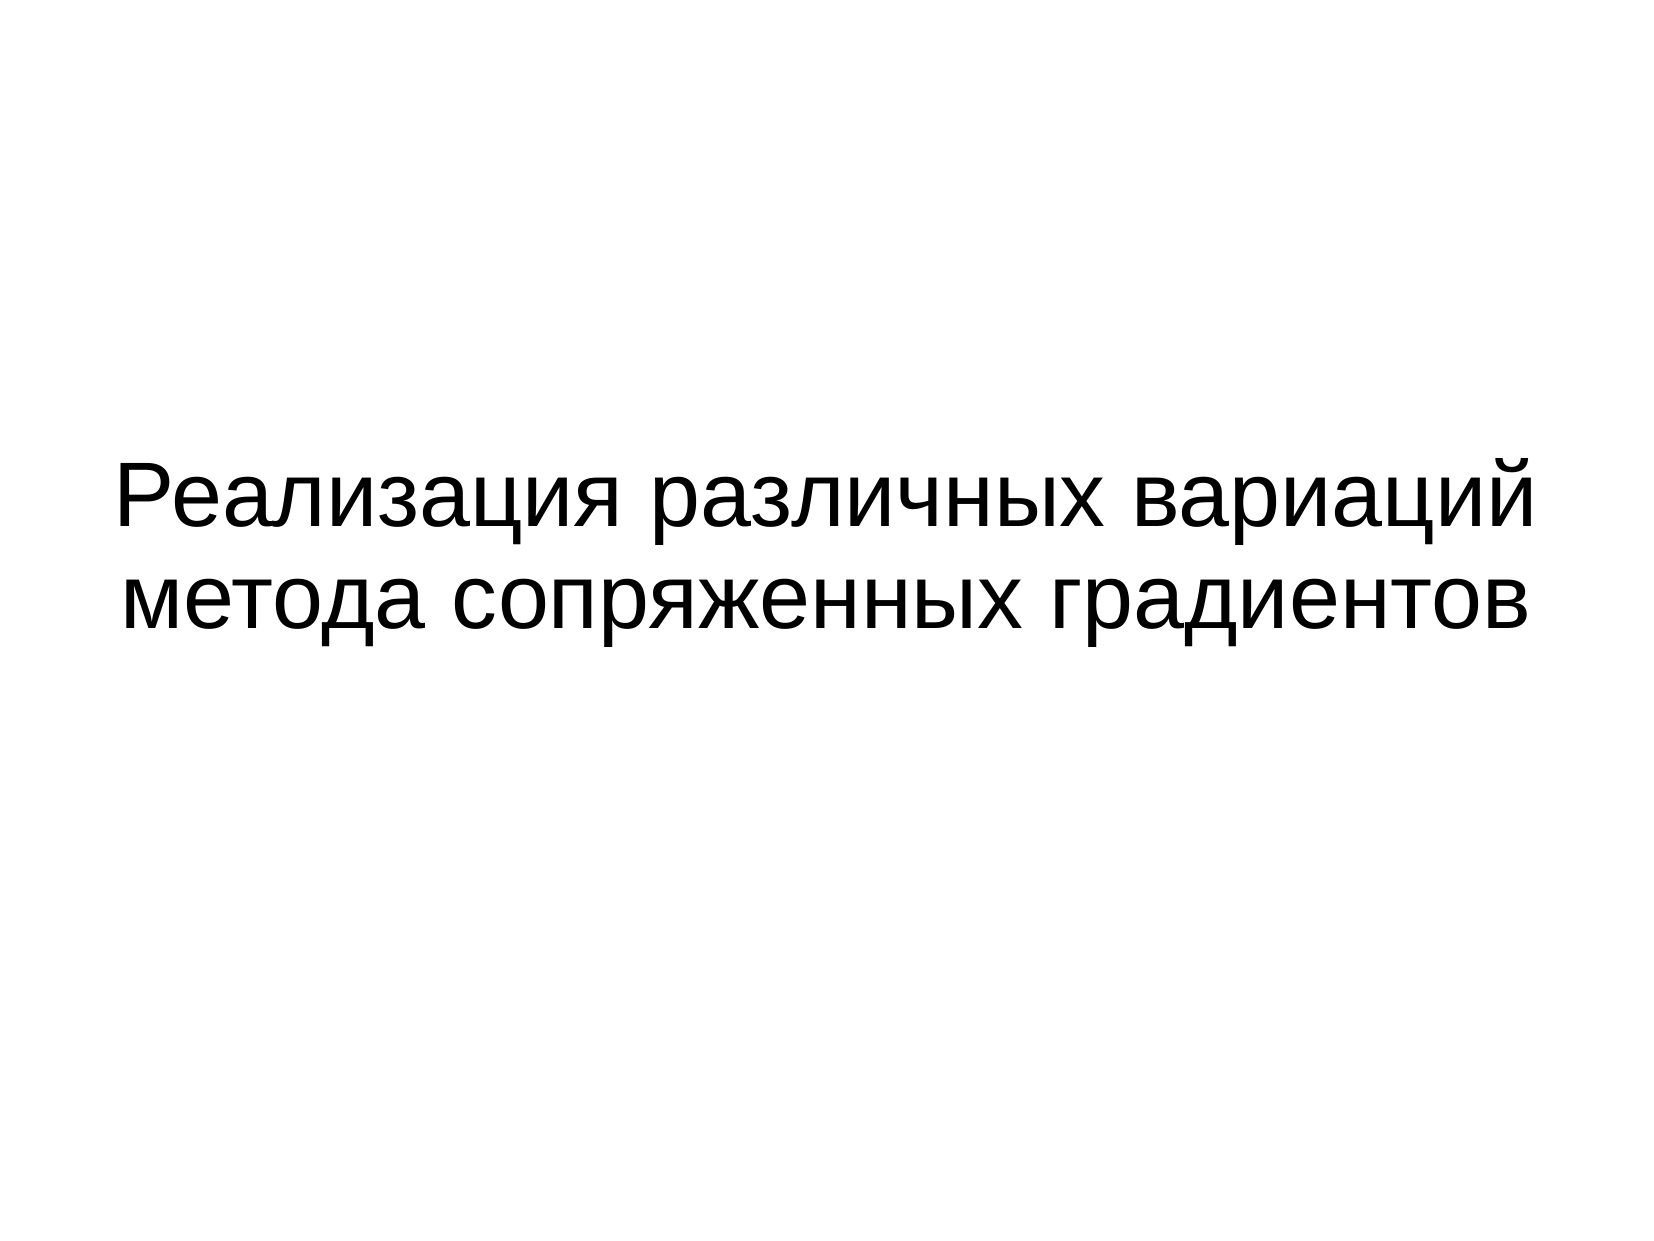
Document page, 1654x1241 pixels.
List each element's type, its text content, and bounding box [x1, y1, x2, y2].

title Реализация различных вариаций метода сопряженных градиентов [82, 442, 1571, 650]
